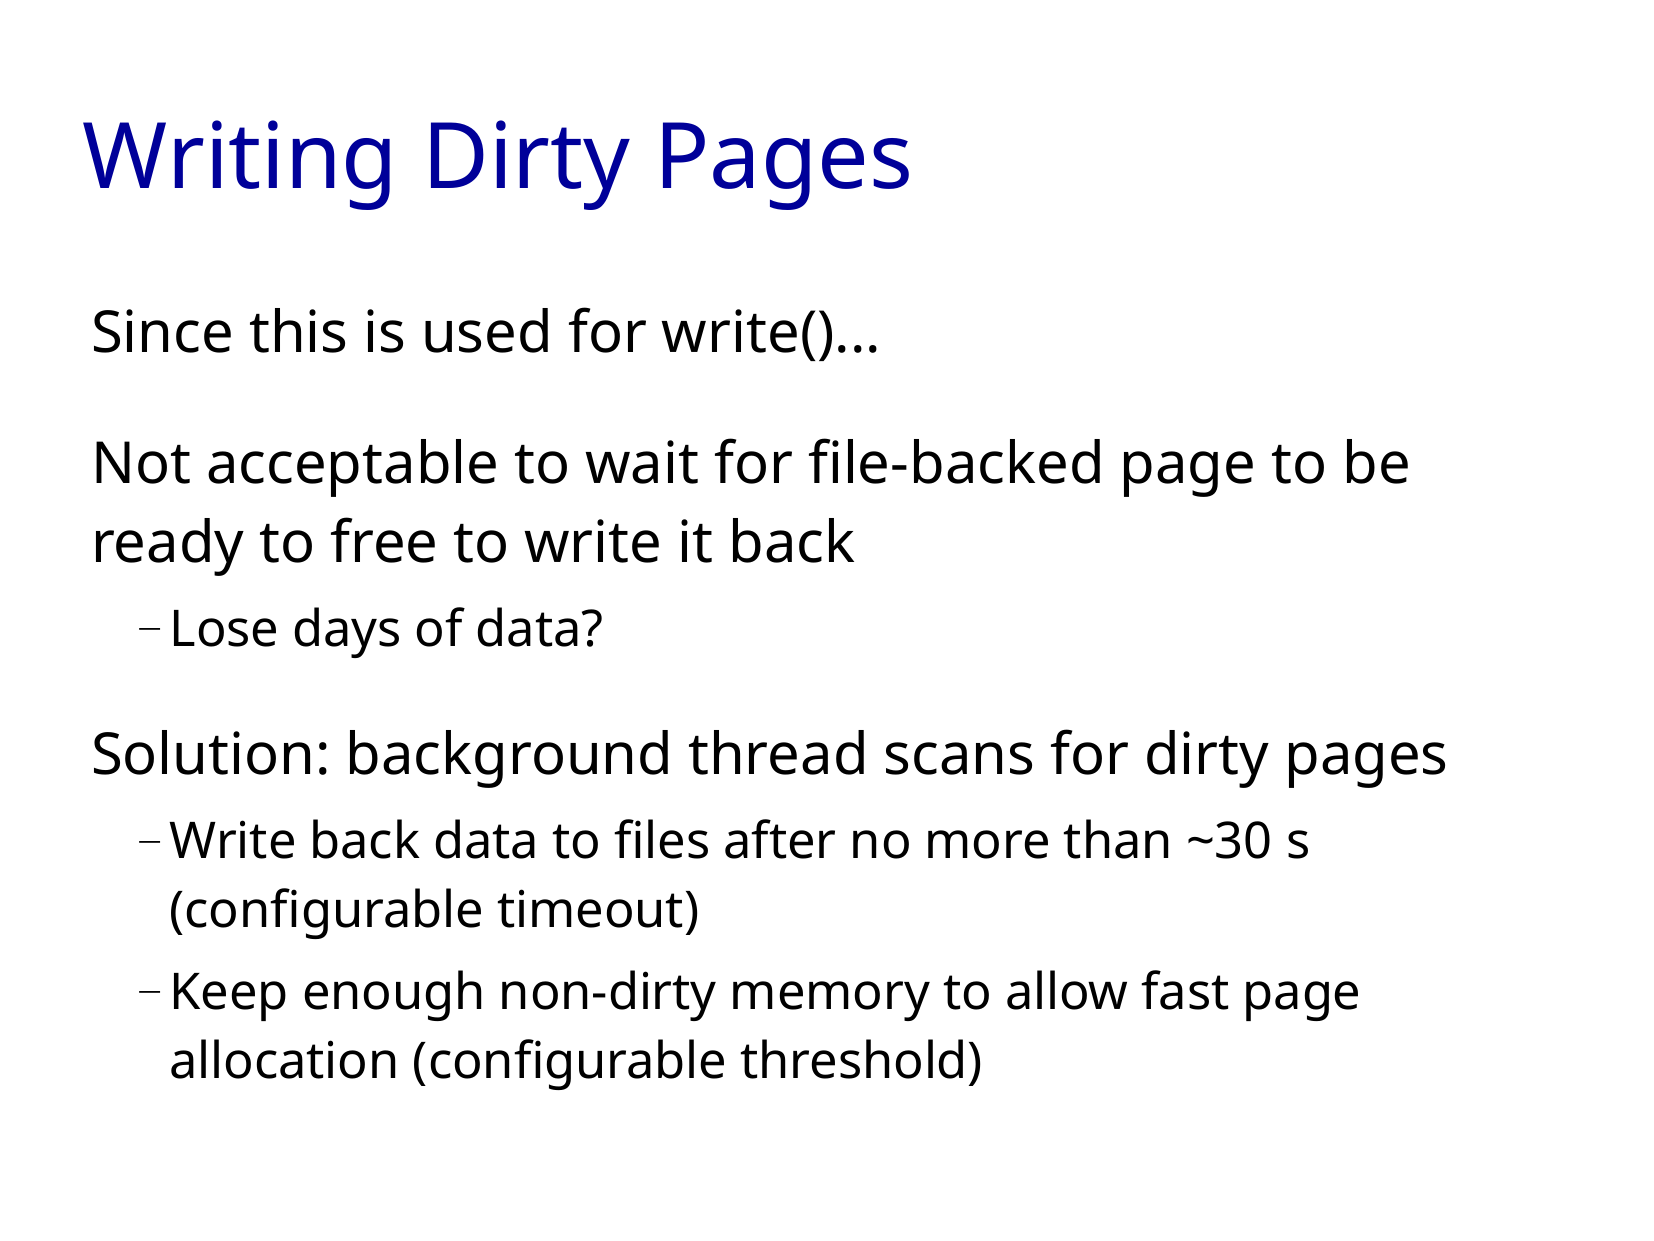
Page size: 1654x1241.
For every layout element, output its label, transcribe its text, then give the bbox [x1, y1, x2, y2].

list Since this is used for write()... Not acceptable to wait for file-backed page to be ready to free to write it back Lose days of data? Solution: background thread scans for dirty pages Write back data to files after no more than ~30 s (configurable timeout) Keep enough non-dirty memory to allow fast page allocation (configurable threshold) [60, 290, 1571, 1096]
title Writing Dirty Pages [82, 49, 1571, 257]
